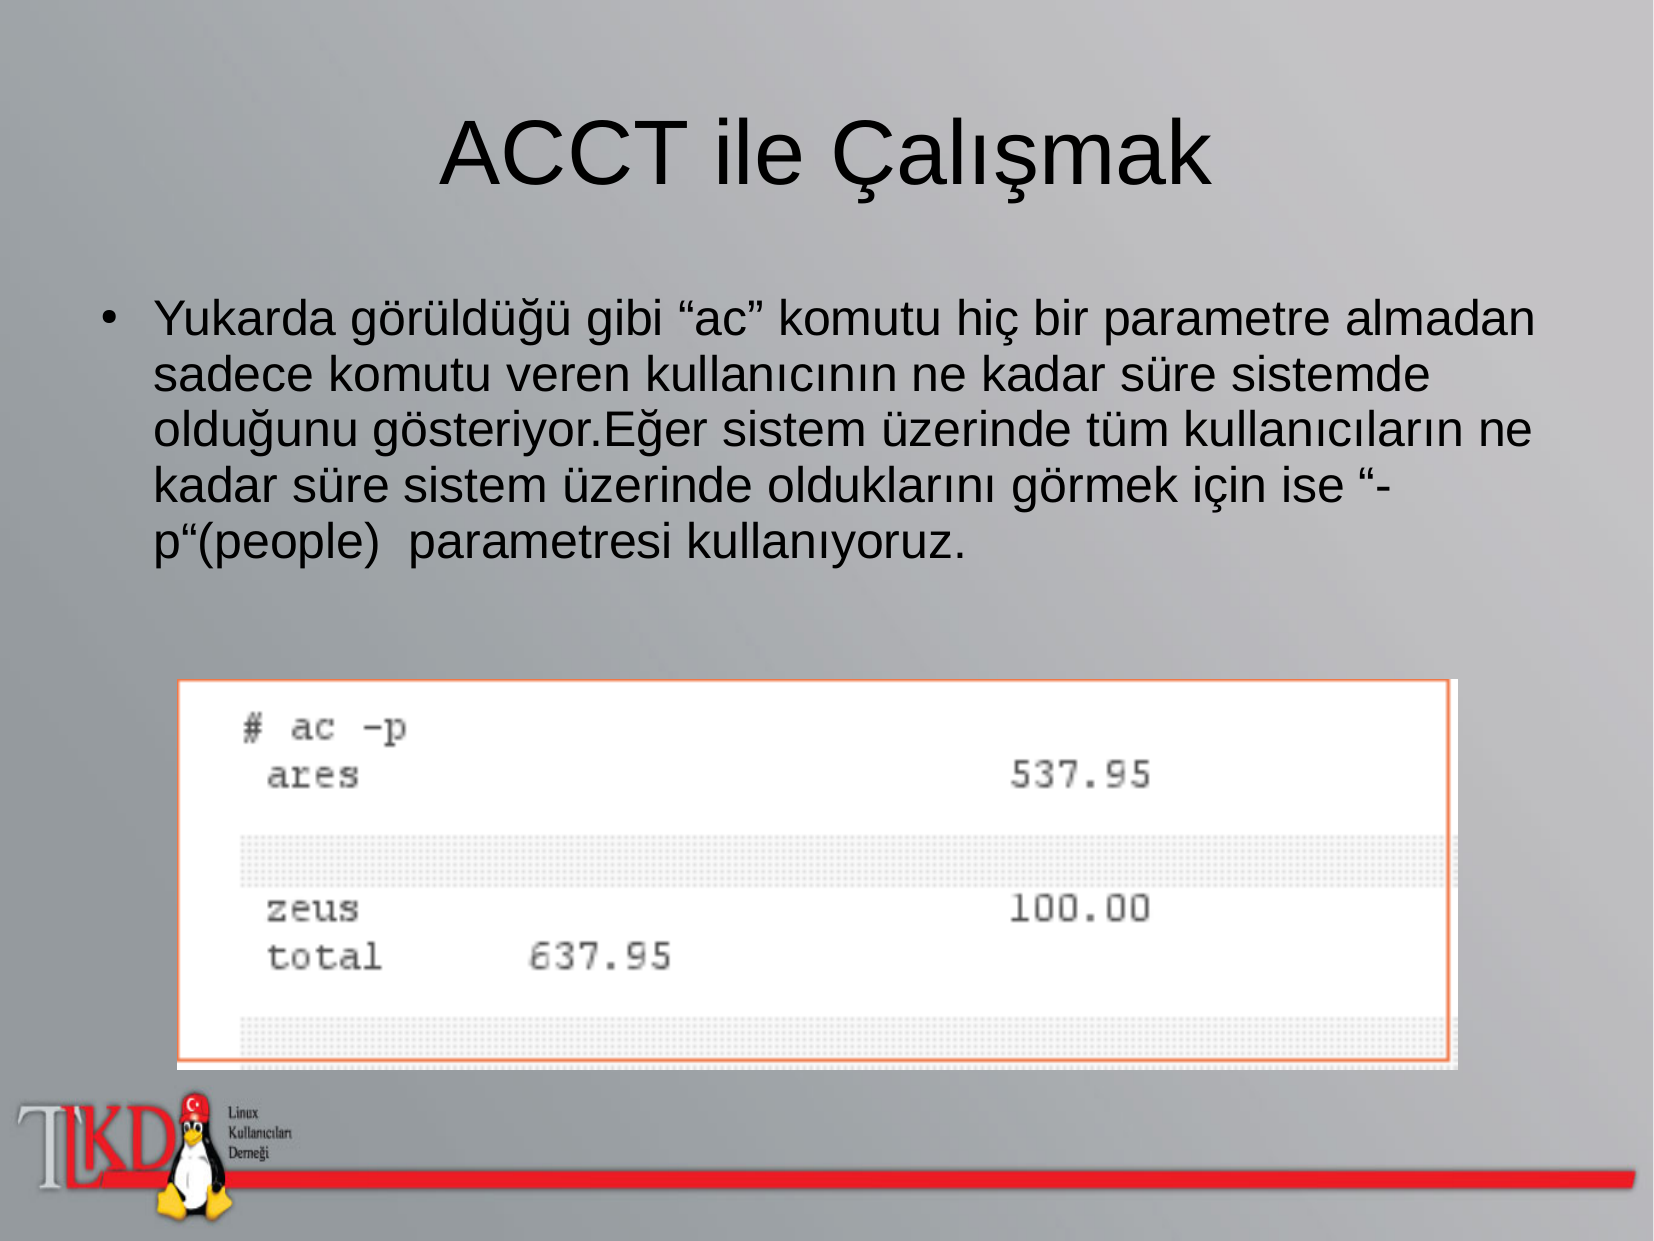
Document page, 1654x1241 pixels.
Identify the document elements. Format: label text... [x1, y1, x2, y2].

picture [0, 0, 1654, 1241]
title ACCT ile Çalışmak [82, 49, 1571, 257]
list Yukarda görüldüğü gibi “ac” komutu hiç bir parametre almadan sadece komutu veren kullanıcının ne kadar süre sistemde olduğunu gösteriyor.Eğer sistem üzerinde tüm kullanıcıların ne kadar süre sistem üzerinde olduklarını görmek için ise “-p“(people) parametresi kullanıyoruz. [82, 290, 1571, 681]
